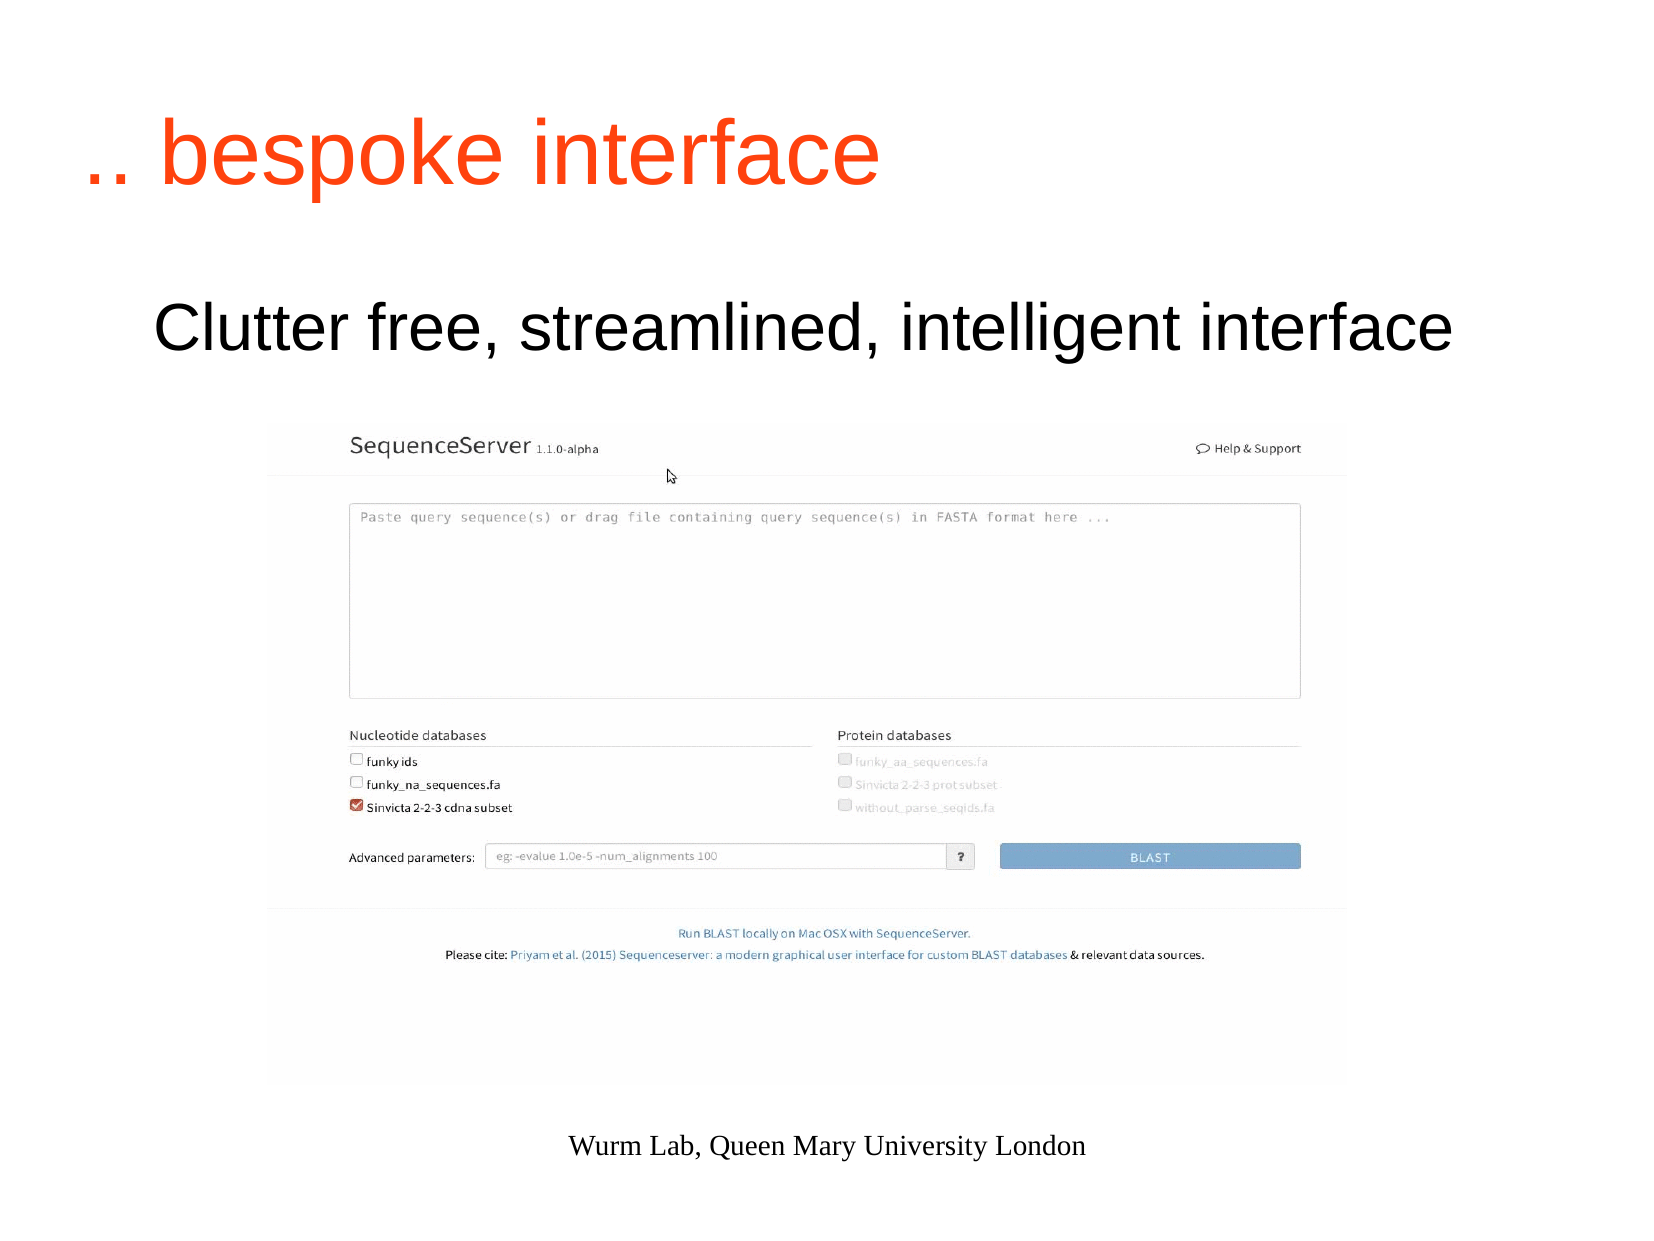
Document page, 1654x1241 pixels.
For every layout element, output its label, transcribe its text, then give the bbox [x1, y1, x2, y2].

title .. bespoke interface [82, 49, 1571, 257]
list Clutter free, streamlined, intelligent interface [82, 290, 1571, 1010]
picture [267, 423, 1347, 1085]
